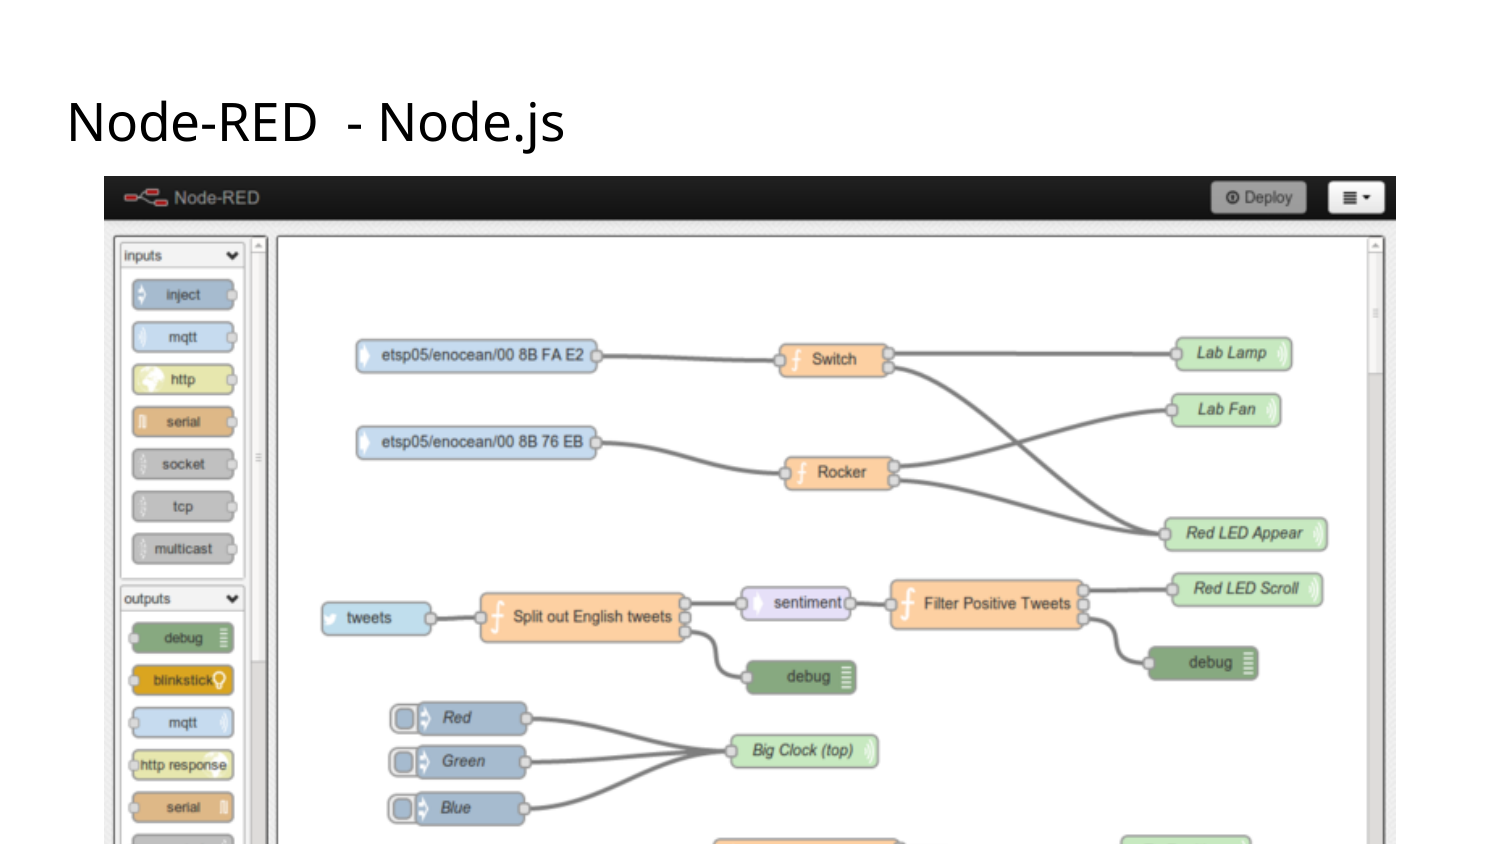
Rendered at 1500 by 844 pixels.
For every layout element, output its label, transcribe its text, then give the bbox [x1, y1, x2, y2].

picture [104, 176, 1396, 844]
title Node-RED - Node.js [51, 72, 1449, 167]
